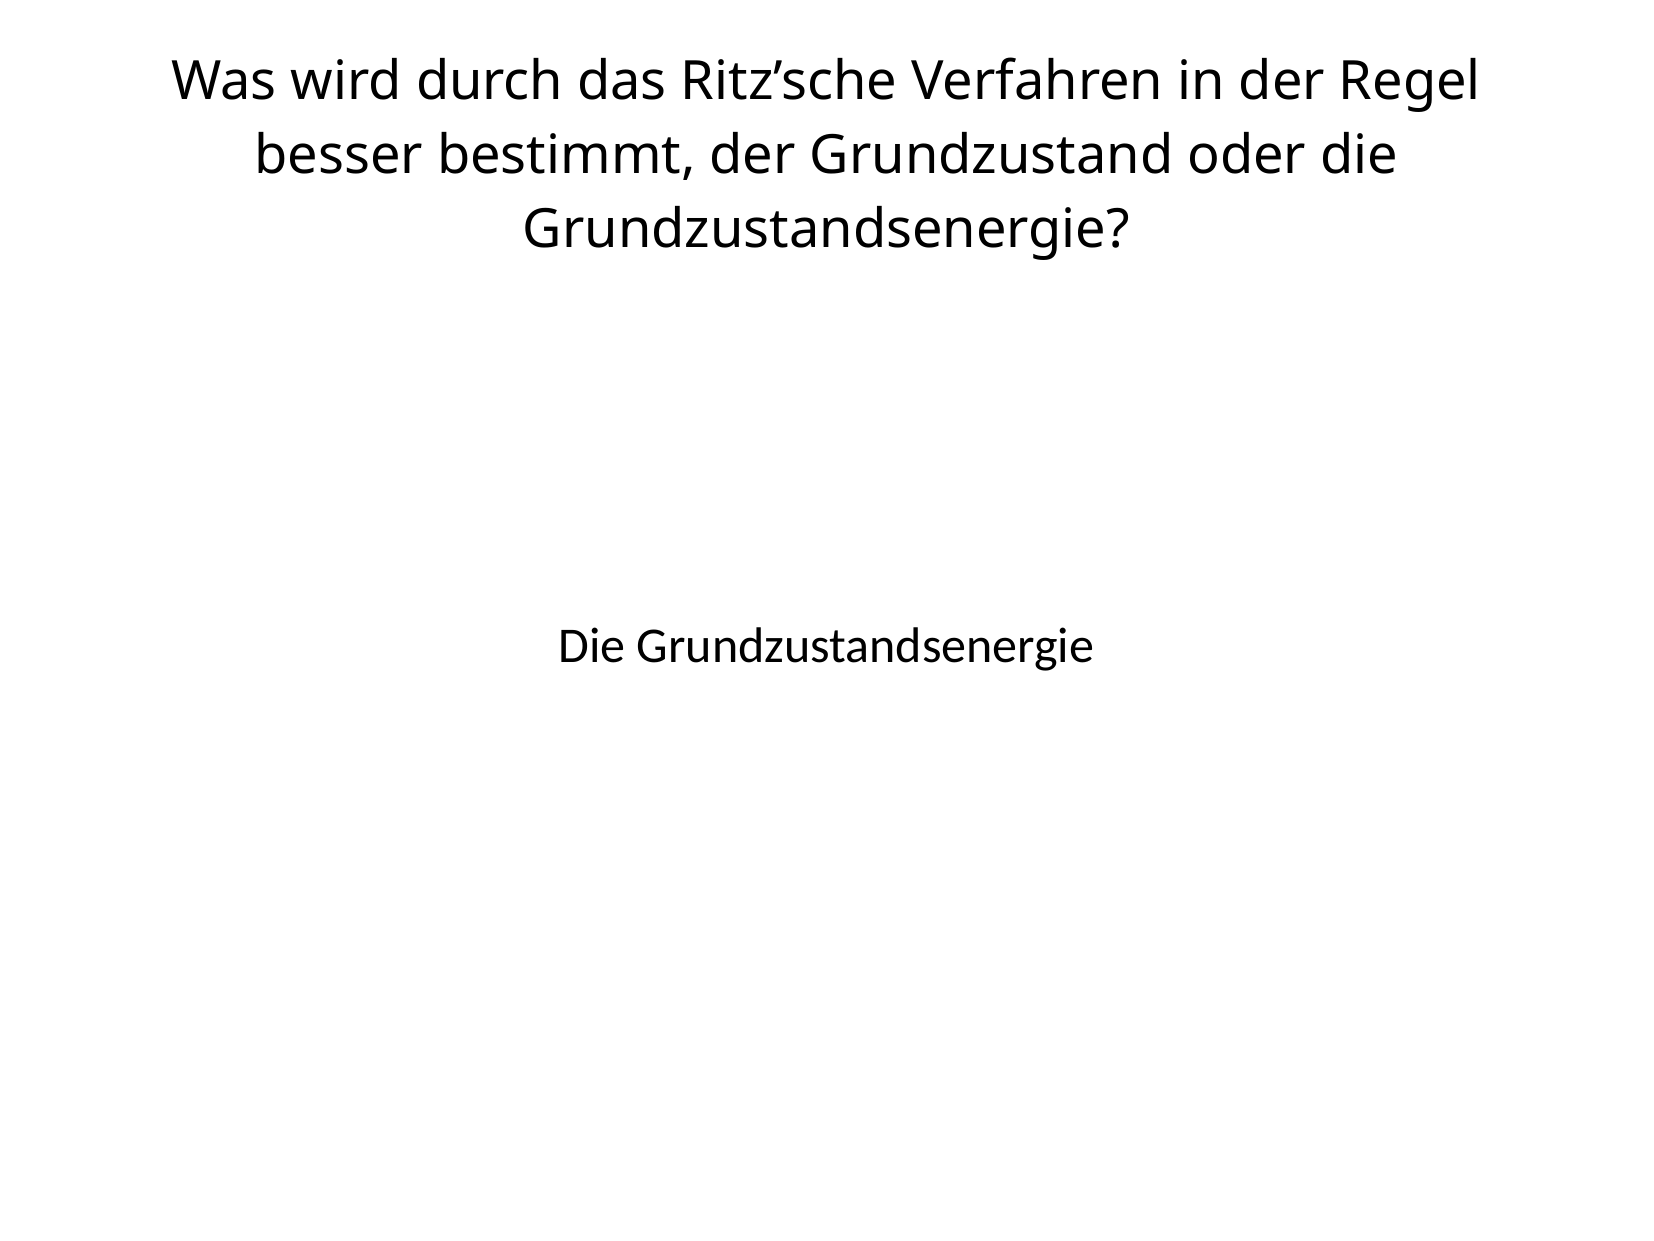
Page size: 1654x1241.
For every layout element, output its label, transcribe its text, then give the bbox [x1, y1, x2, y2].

subtitle Die Grundzustandsenergie [82, 290, 1571, 1010]
title Was wird durch das Ritz’sche Verfahren in der Regel besser bestimmt, der Grundzustand oder die Grundzustandsenergie? [82, 49, 1571, 257]
